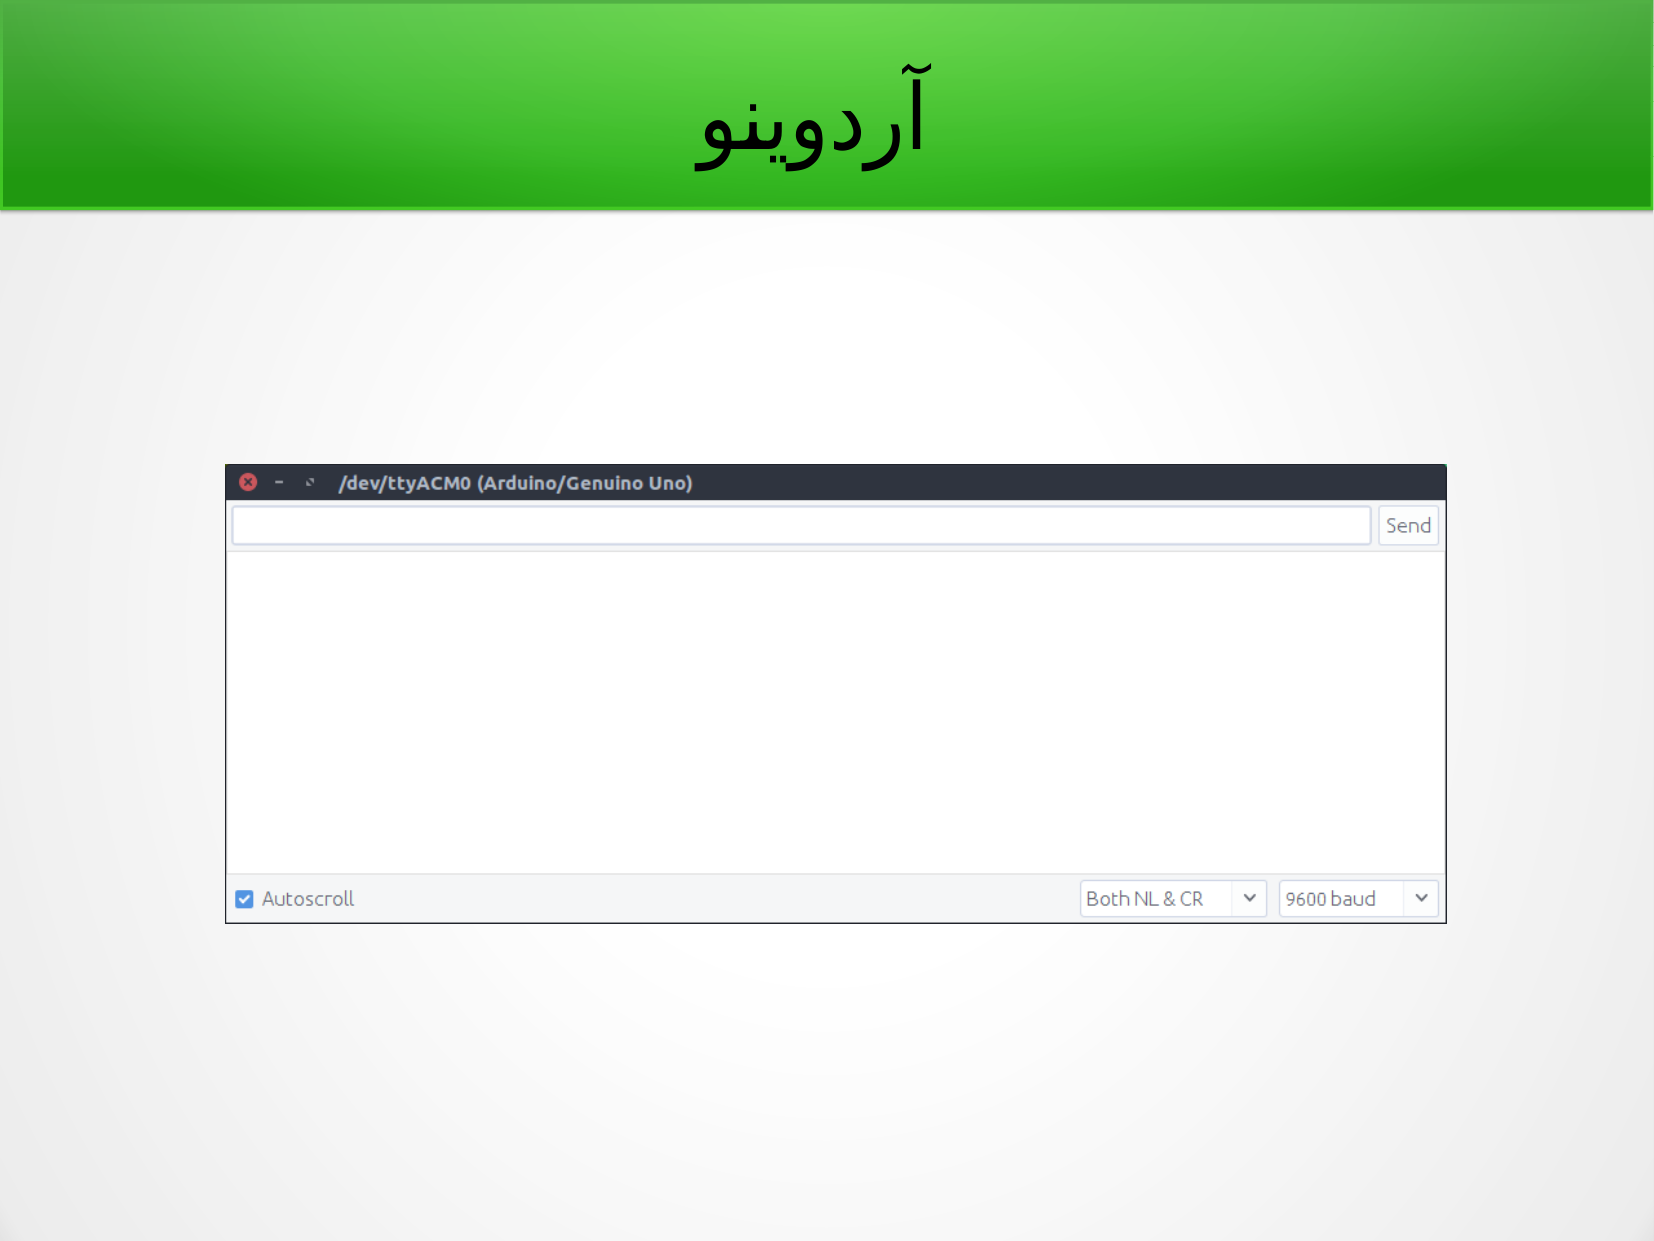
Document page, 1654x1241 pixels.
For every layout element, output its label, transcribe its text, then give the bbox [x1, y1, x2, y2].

picture [225, 464, 1447, 924]
title آردوینو [82, 47, 1571, 189]
